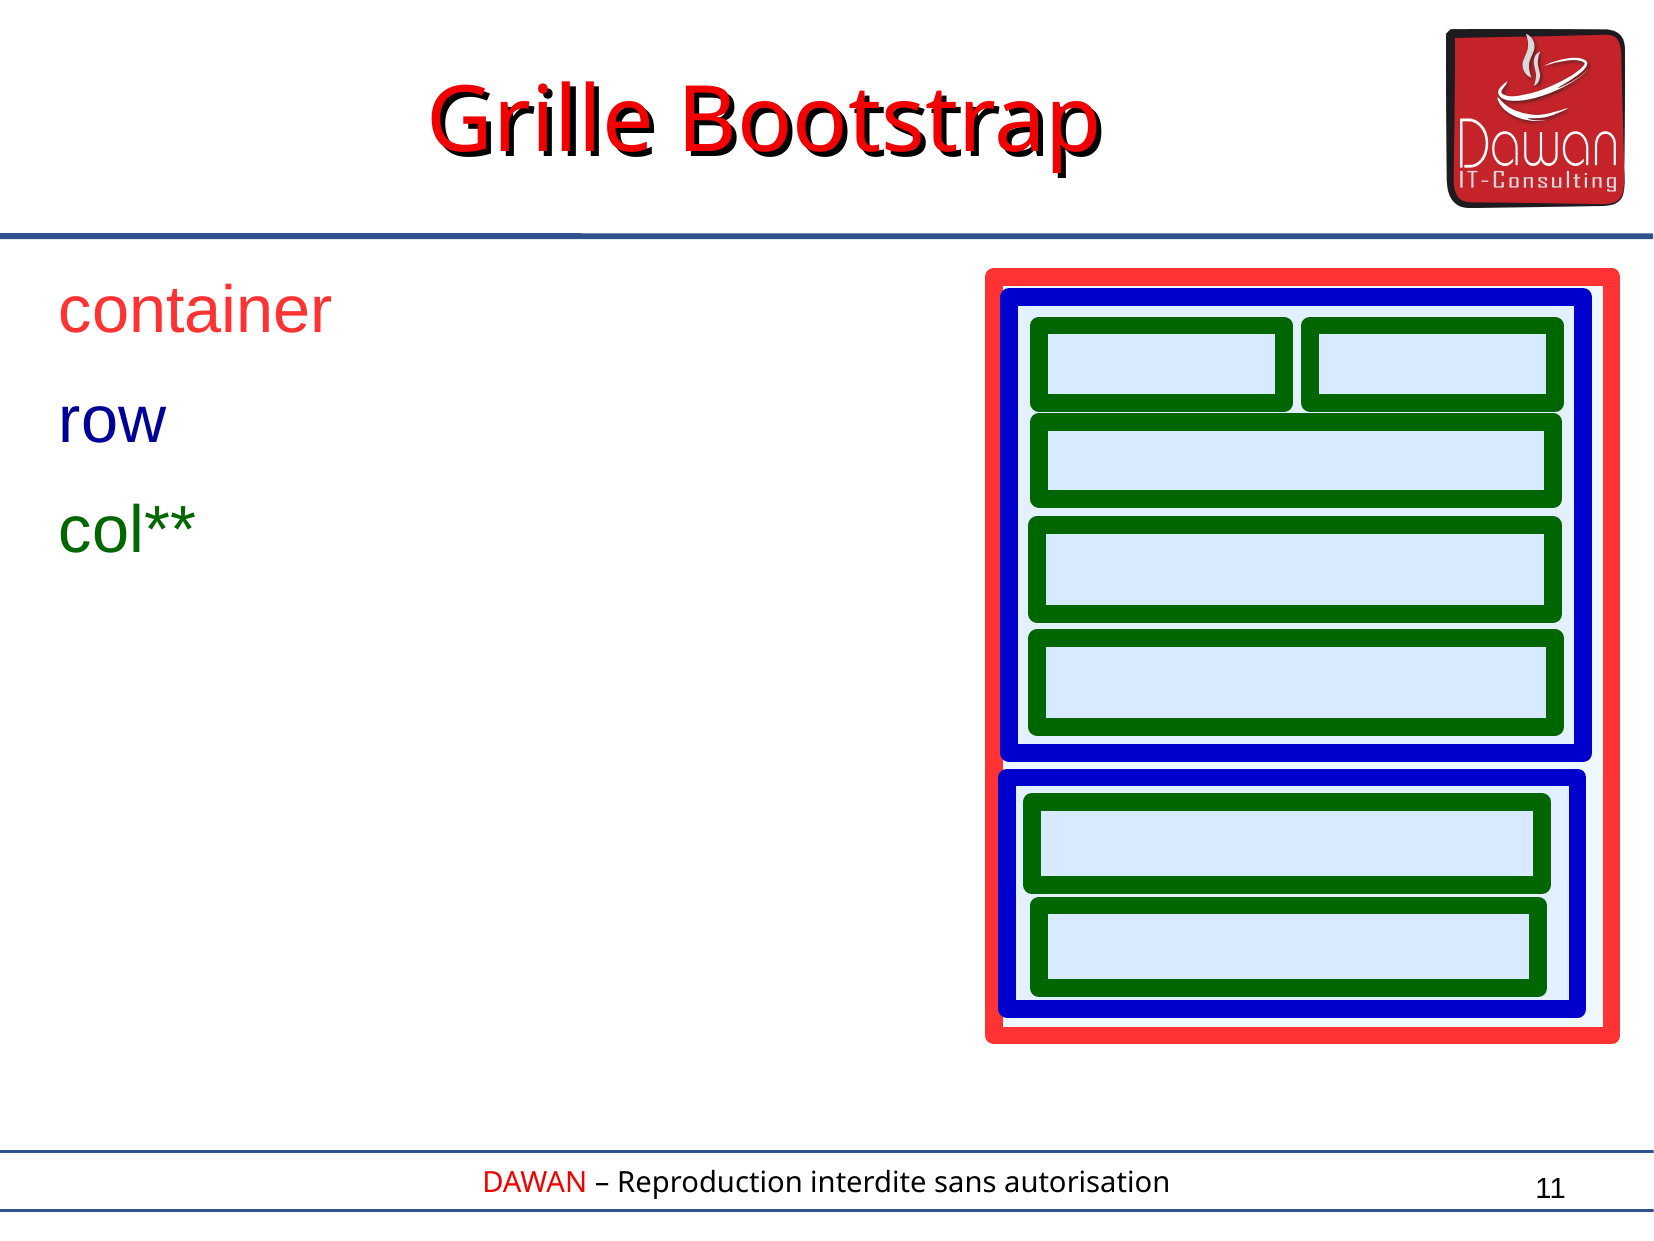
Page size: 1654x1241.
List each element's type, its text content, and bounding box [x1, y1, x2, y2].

text_box [1535, 1169, 1595, 1234]
title Grille Bootstrap [59, 24, 1447, 206]
text_box [993, 276, 1612, 1036]
list container row col** [59, 265, 1595, 1094]
